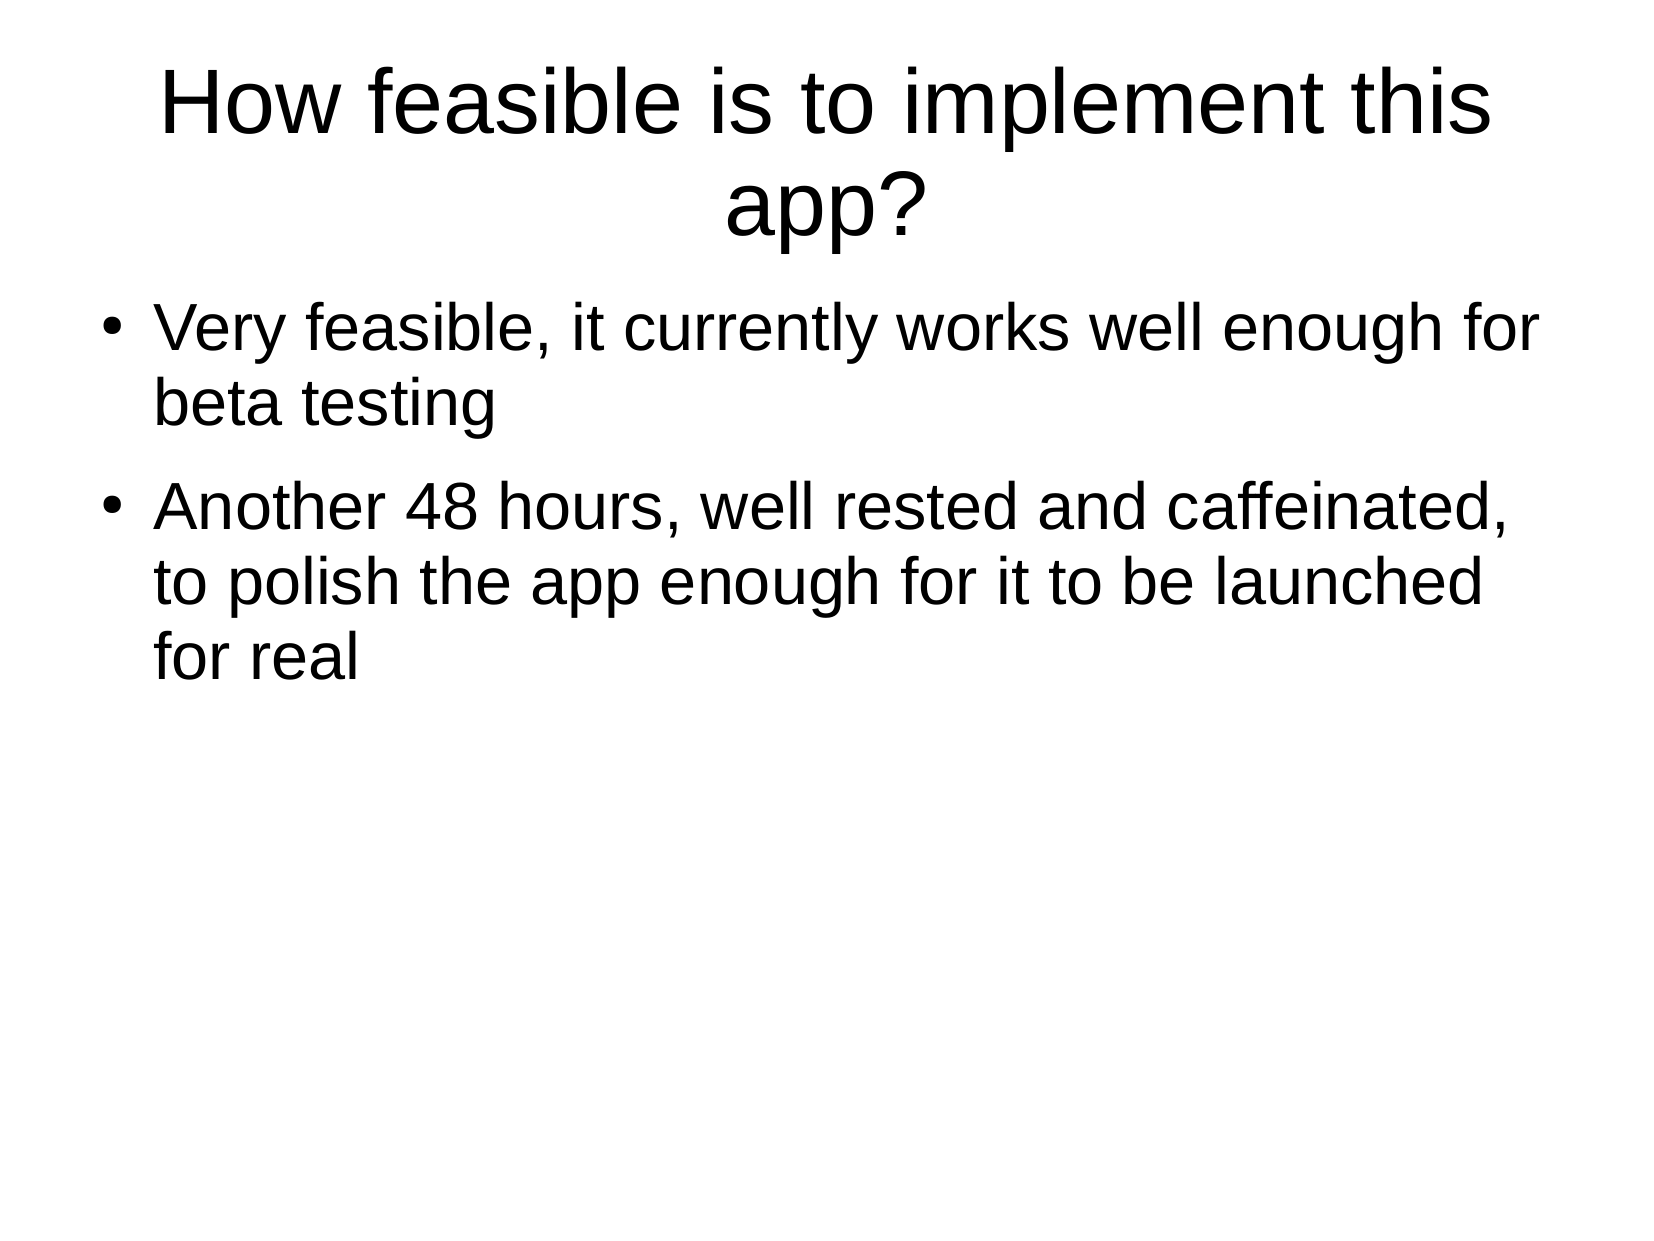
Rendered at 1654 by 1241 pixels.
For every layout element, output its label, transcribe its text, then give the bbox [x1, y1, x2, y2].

list Very feasible, it currently works well enough for beta testing Another 48 hours, well rested and caffeinated, to polish the app enough for it to be launched for real [82, 290, 1571, 1010]
title How feasible is to implement this app? [82, 49, 1571, 257]
